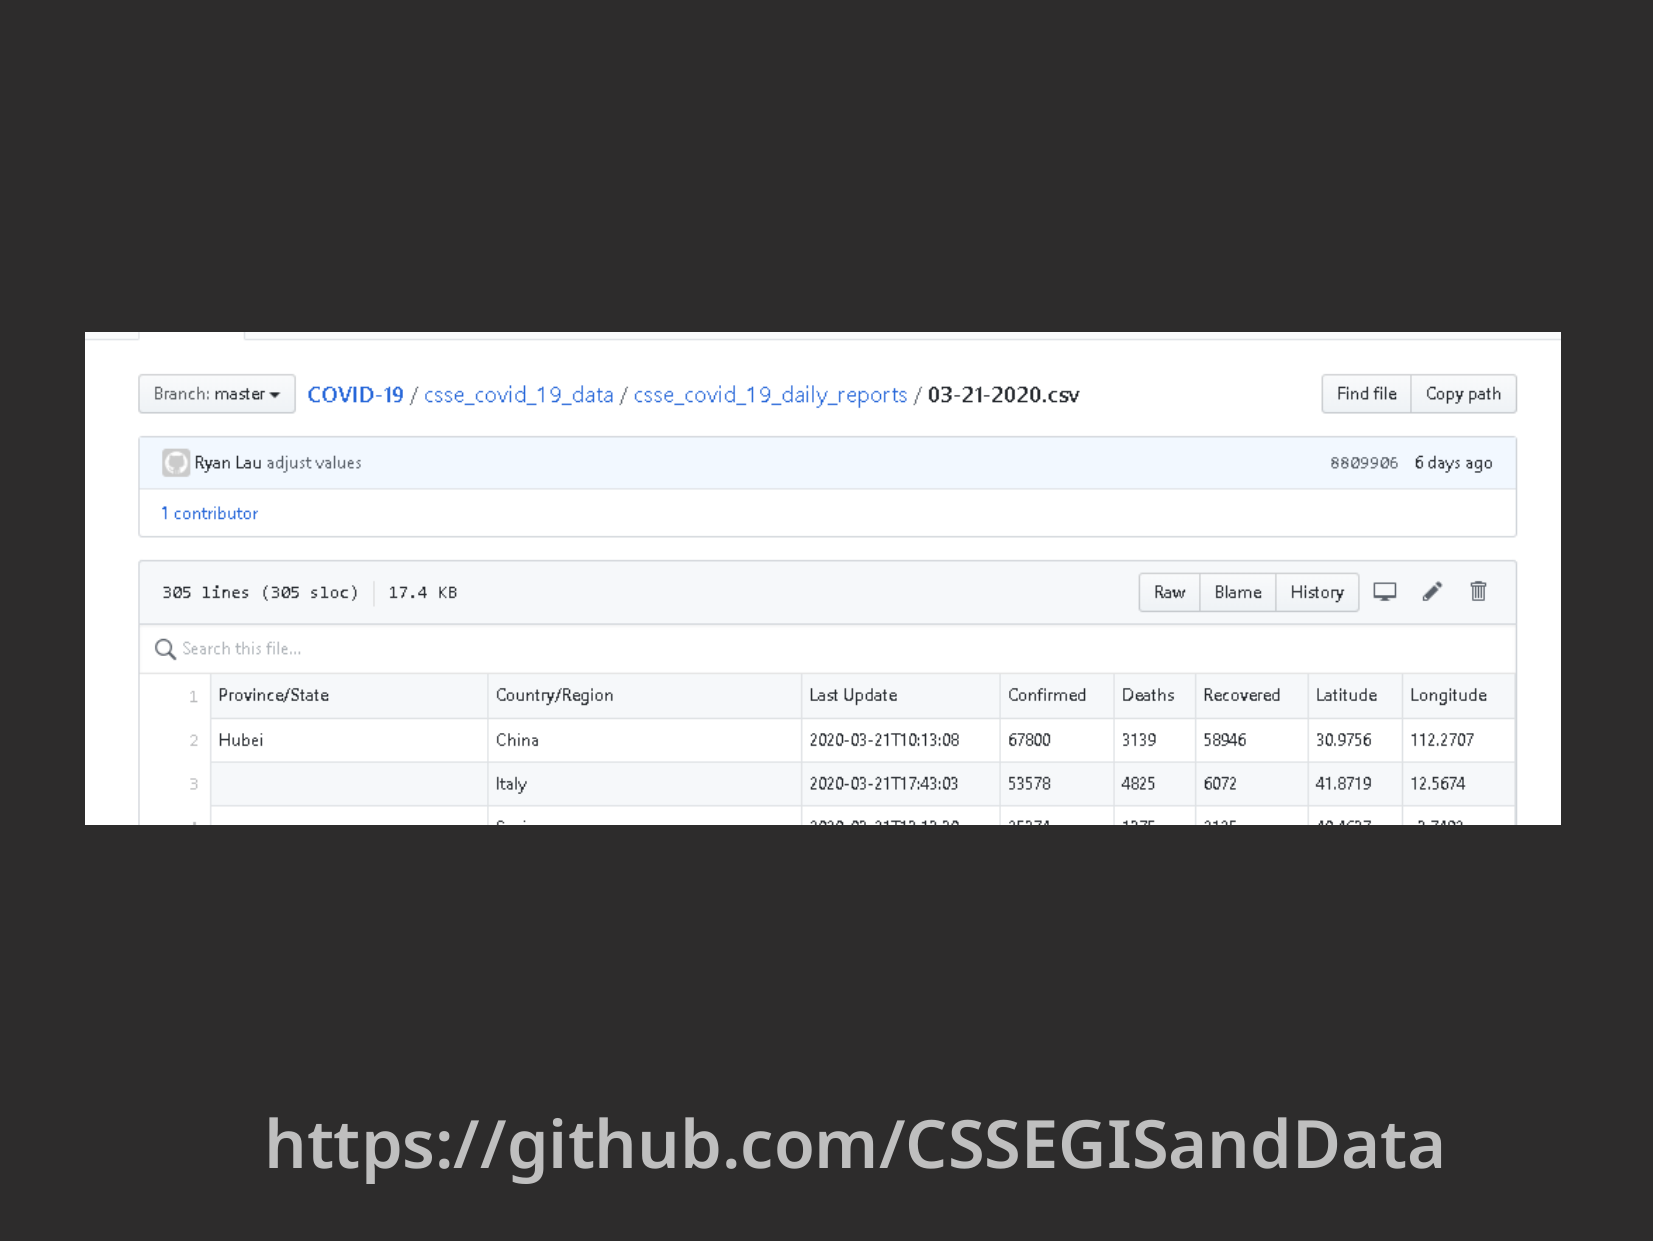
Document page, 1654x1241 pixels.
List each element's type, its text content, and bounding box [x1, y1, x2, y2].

picture [85, 332, 1561, 826]
list https://github.com/CSSEGISandData [53, 1097, 1589, 1203]
